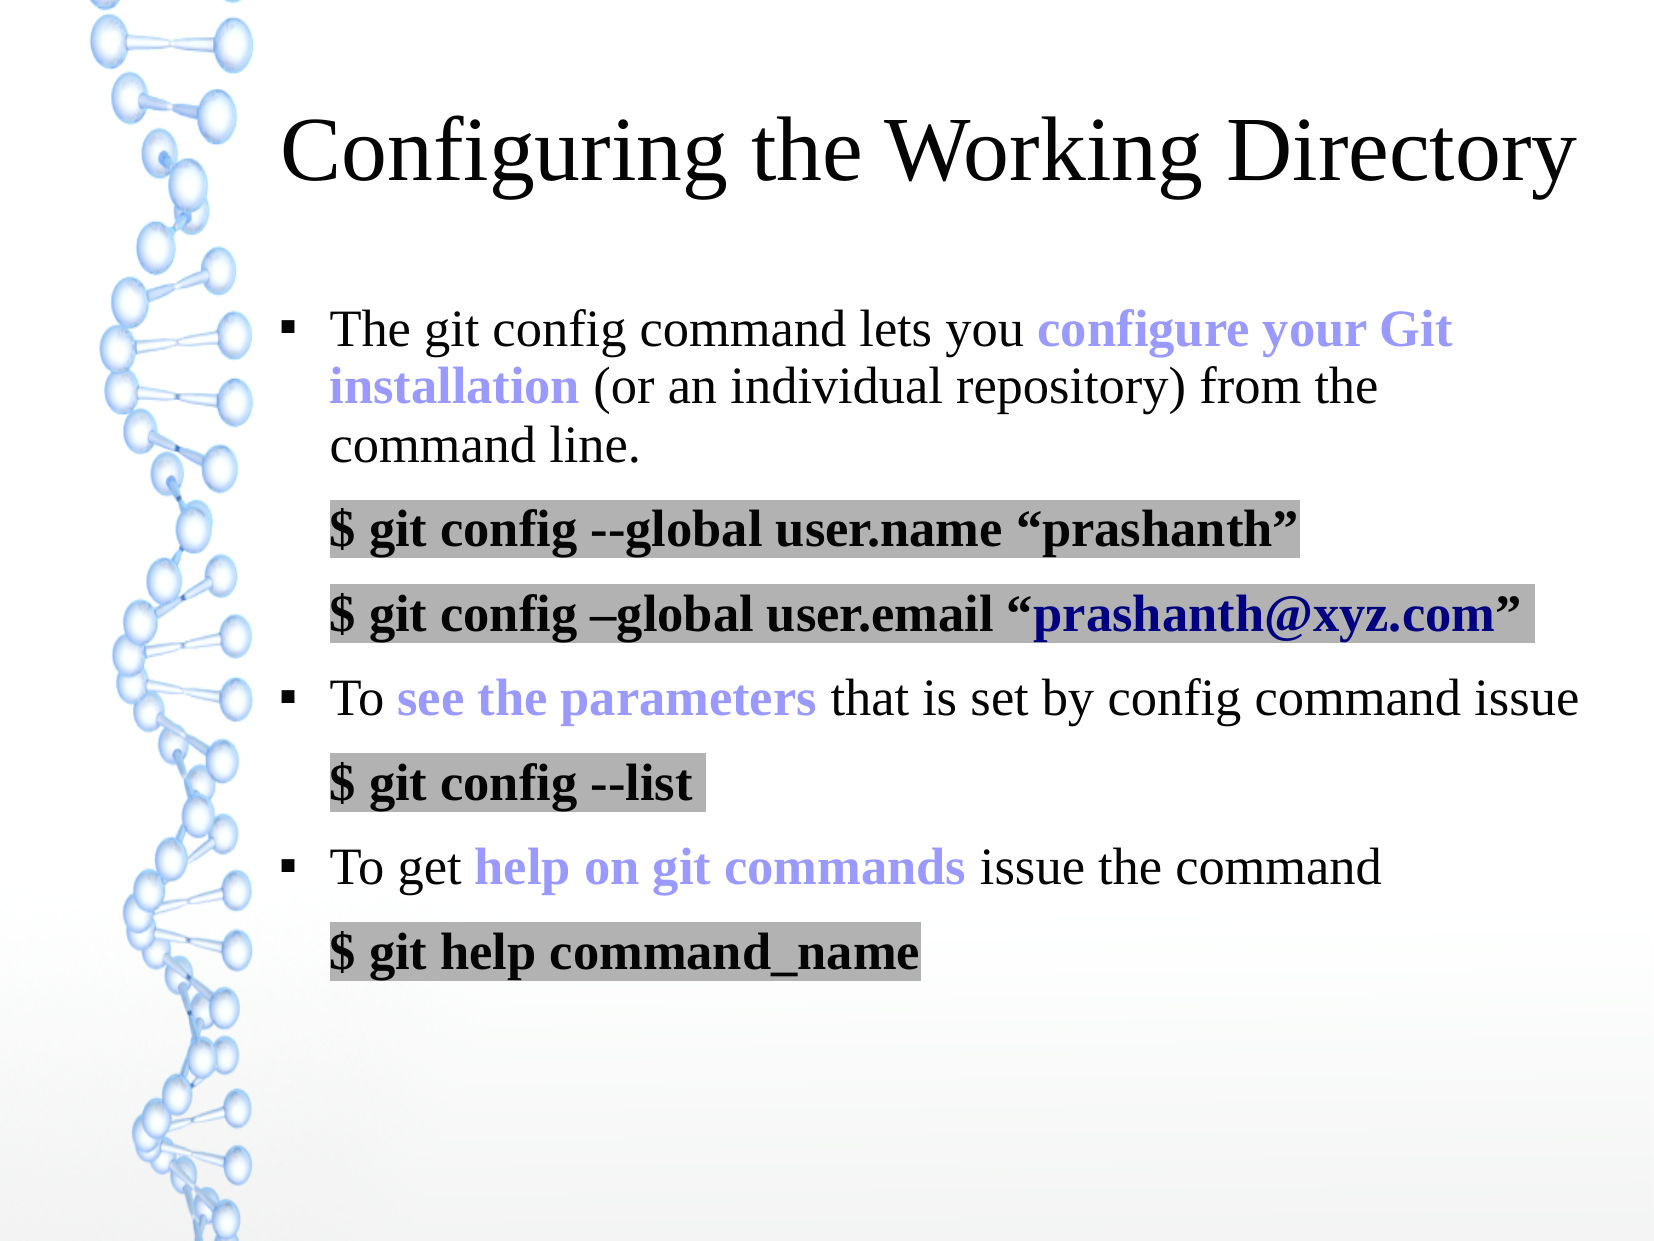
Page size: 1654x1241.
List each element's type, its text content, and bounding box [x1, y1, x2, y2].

title Configuring the Working Directory [265, 47, 1595, 252]
list The git config command lets you configure your Git installation (or an individual repository) from the command line. $ git config --global user.name “prashanth” $ git config –global user.email “prashanth@xyz.com” To see the parameters that is set by config command issue $ git config --list To get help on git commands issue the command $ git help command_name [265, 299, 1595, 1019]
picture [0, 0, 1654, 1241]
